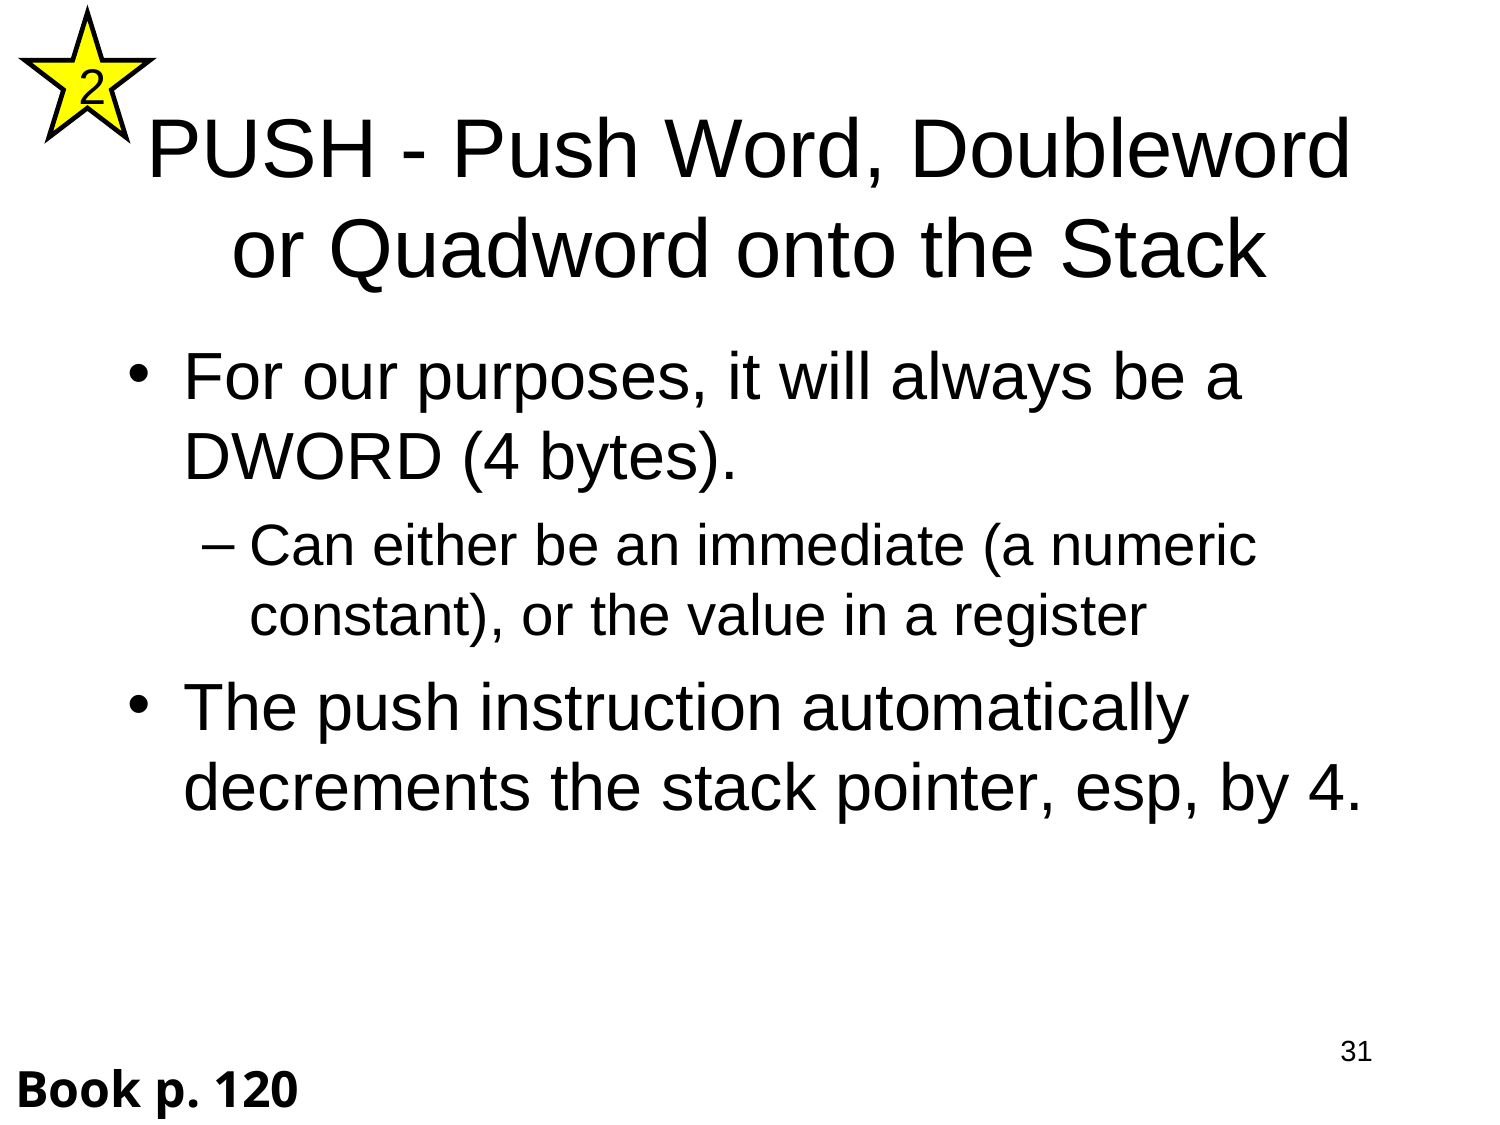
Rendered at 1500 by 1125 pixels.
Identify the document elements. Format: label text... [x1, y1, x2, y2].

list For our purposes, it will always be a DWORD (4 bytes). Can either be an immediate (a numeric constant), or the value in a register The push instruction automatically decrements the stack pointer, esp, by 4. [112, 324, 1388, 1001]
text_box <number> [1074, 1025, 1388, 1101]
text_box 2 [24, 12, 150, 138]
title PUSH - Push Word, Doubleword or Quadword onto the Stack [112, 86, 1388, 302]
text_box Book p. 120 [0, 1049, 315, 1125]
